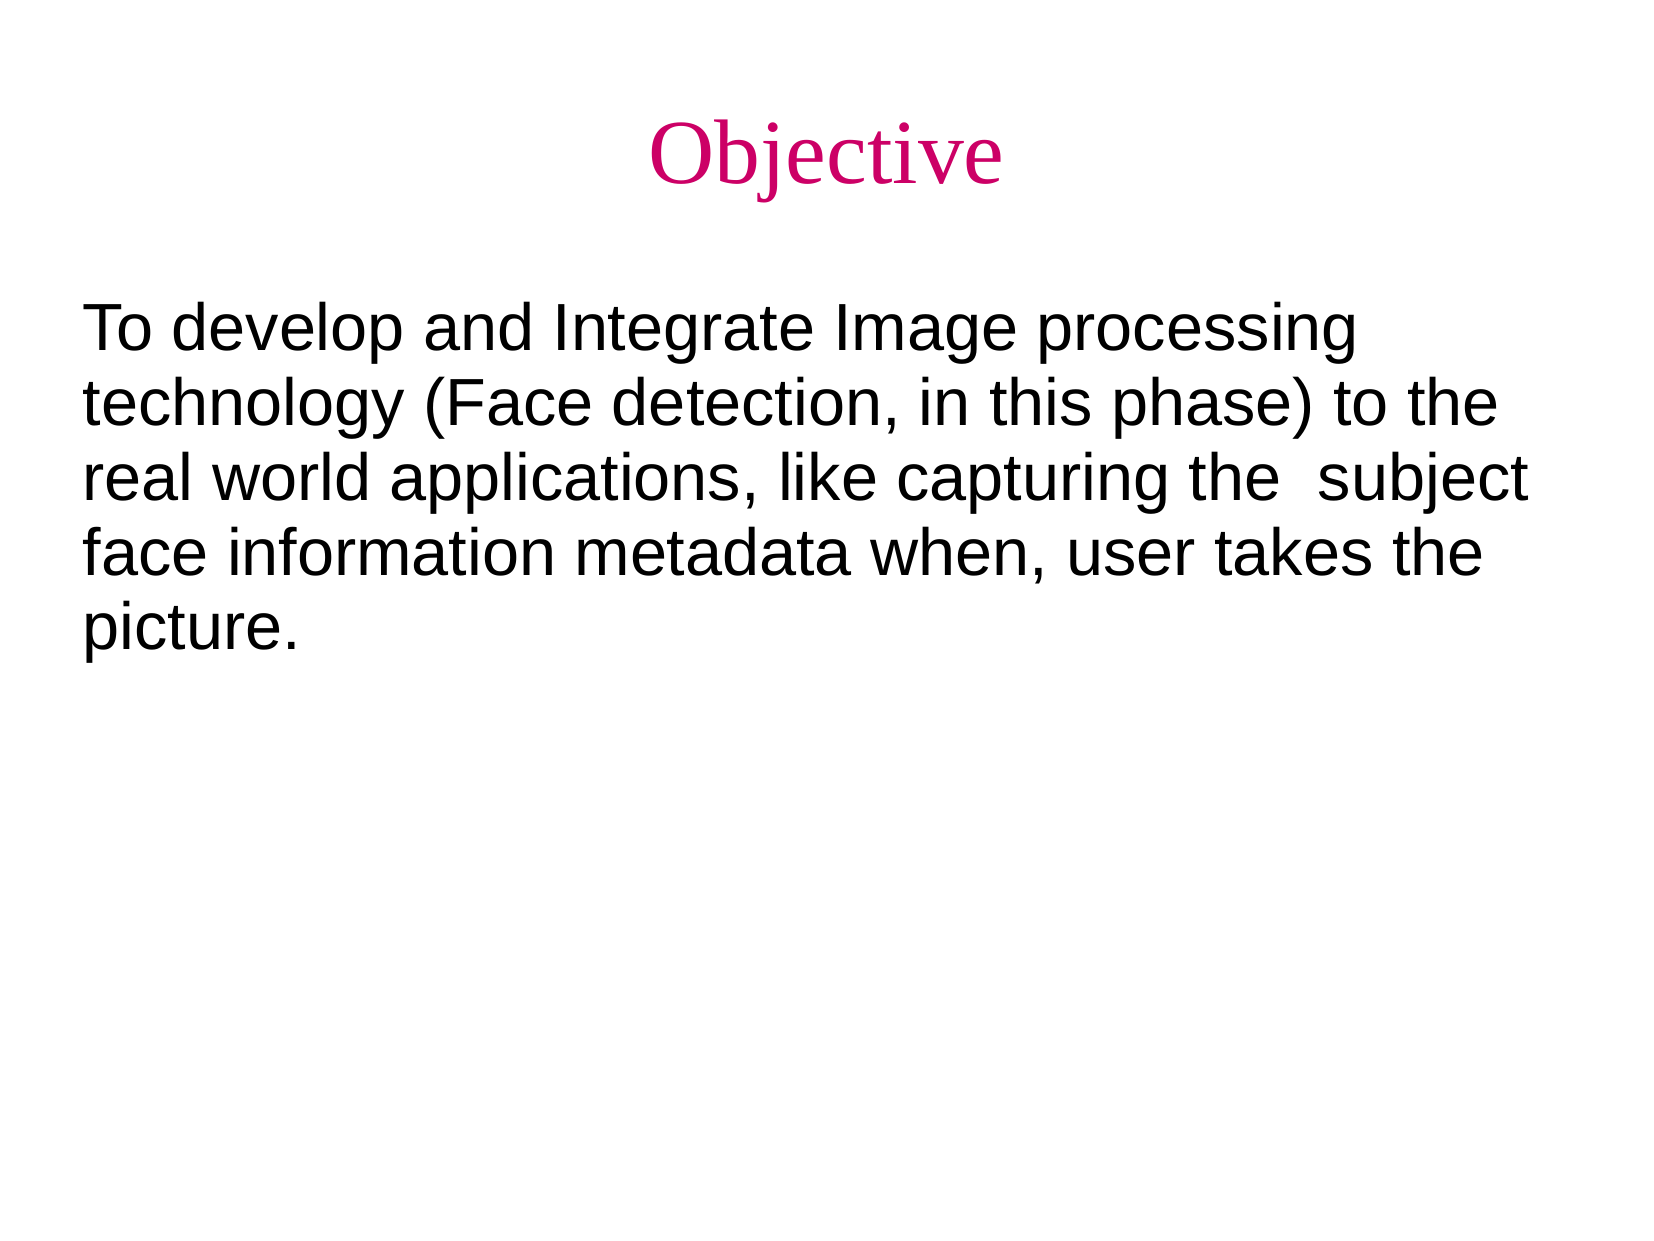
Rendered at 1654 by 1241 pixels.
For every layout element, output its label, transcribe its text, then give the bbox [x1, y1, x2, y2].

title Objective [82, 49, 1571, 257]
list To develop and Integrate Image processing technology (Face detection, in this phase) to the real world applications, like capturing the subject face information metadata when, user takes the picture. [82, 290, 1571, 1010]
